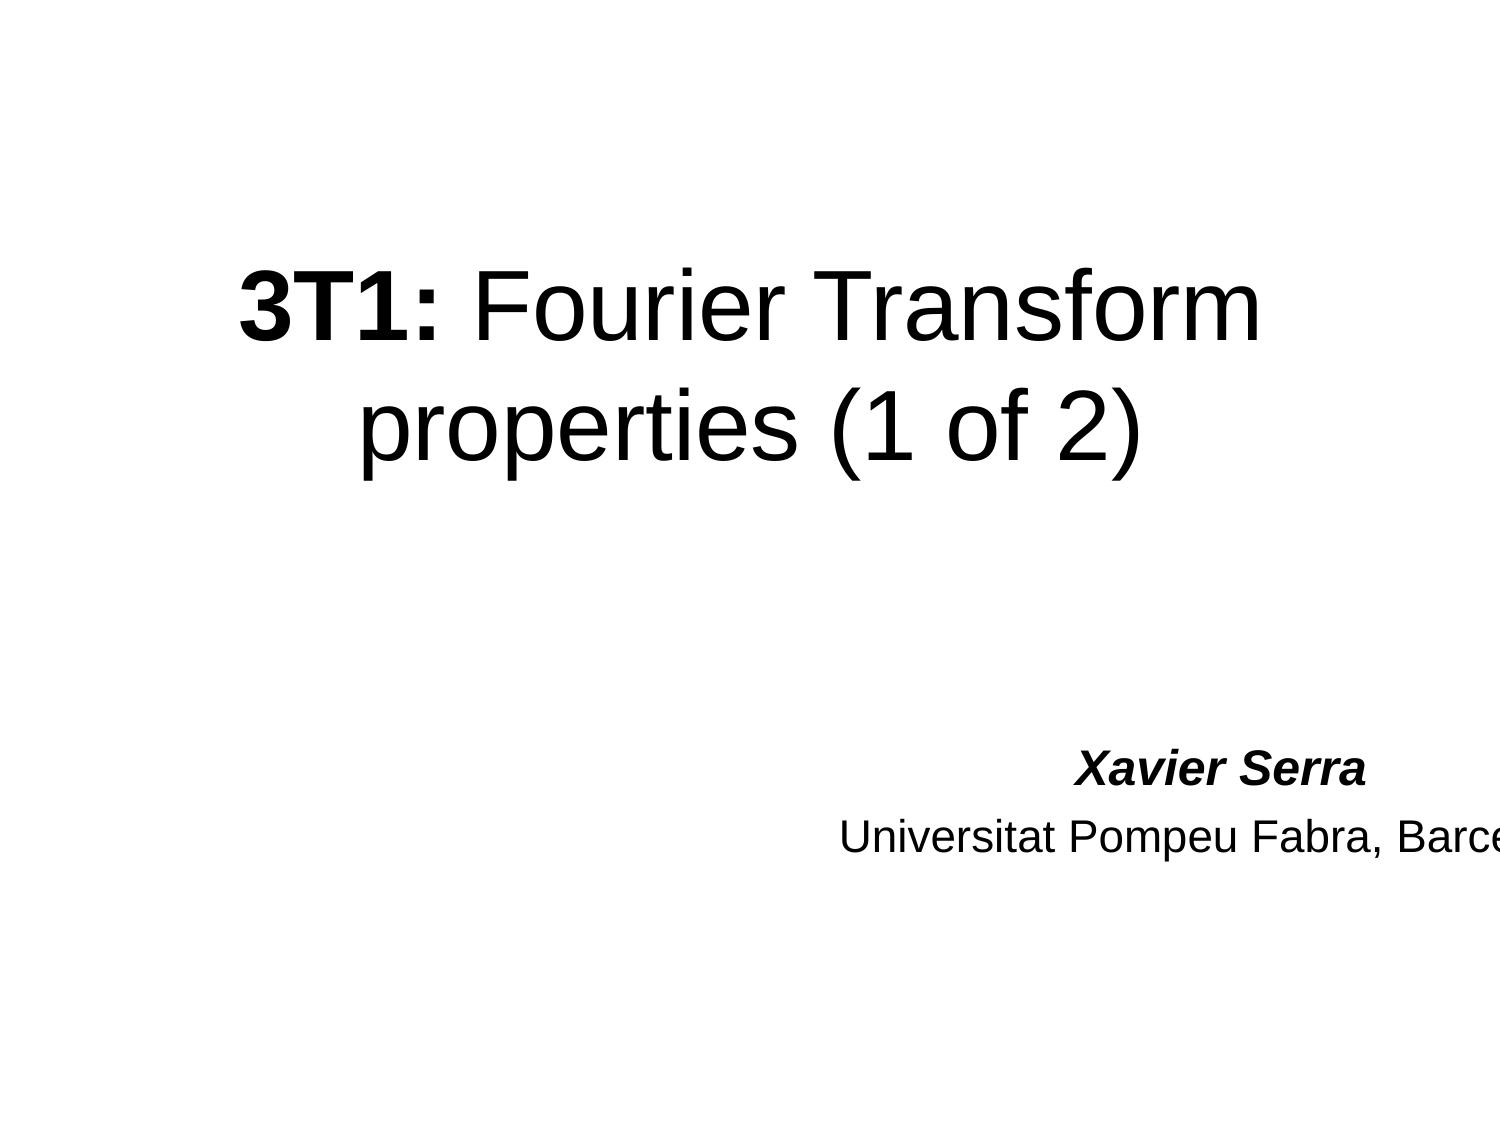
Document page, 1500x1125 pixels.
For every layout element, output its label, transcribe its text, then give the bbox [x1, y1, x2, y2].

title 3T1: Fourier Transform properties (1 of 2) [60, 90, 1406, 631]
text_box Xavier Serra Universitat Pompeu Fabra, Barcelona [764, 731, 1500, 975]
